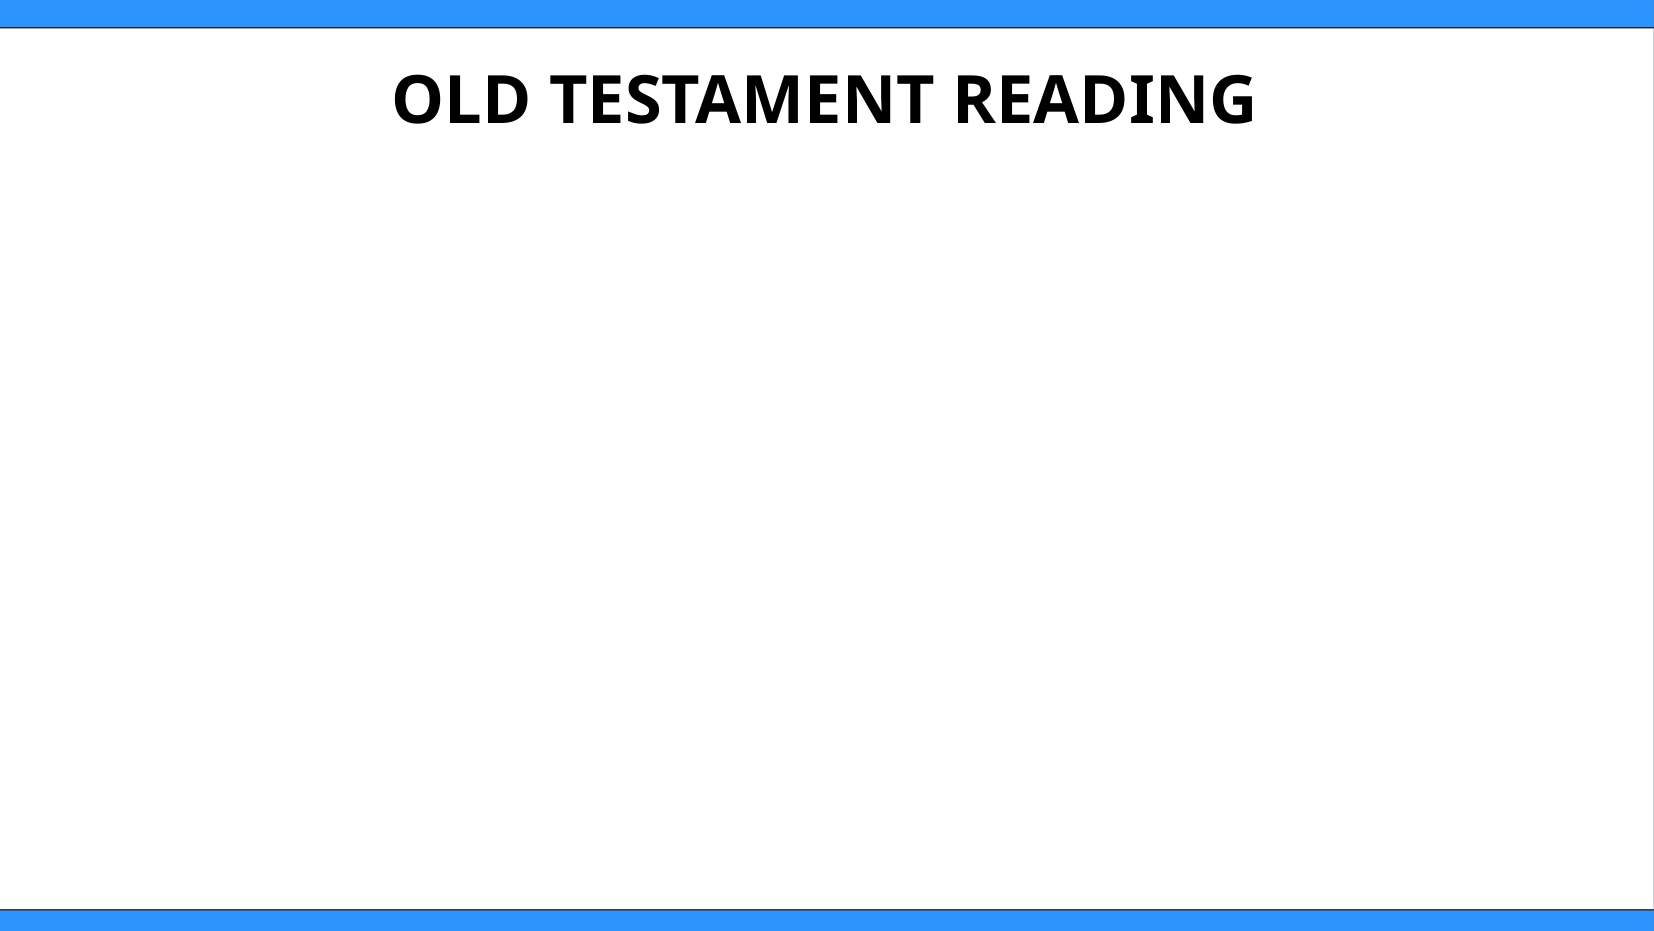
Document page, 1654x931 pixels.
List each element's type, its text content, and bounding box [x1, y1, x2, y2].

text_box OLD TESTAMENT READING [105, 45, 1546, 226]
picture [0, 0, 1654, 931]
